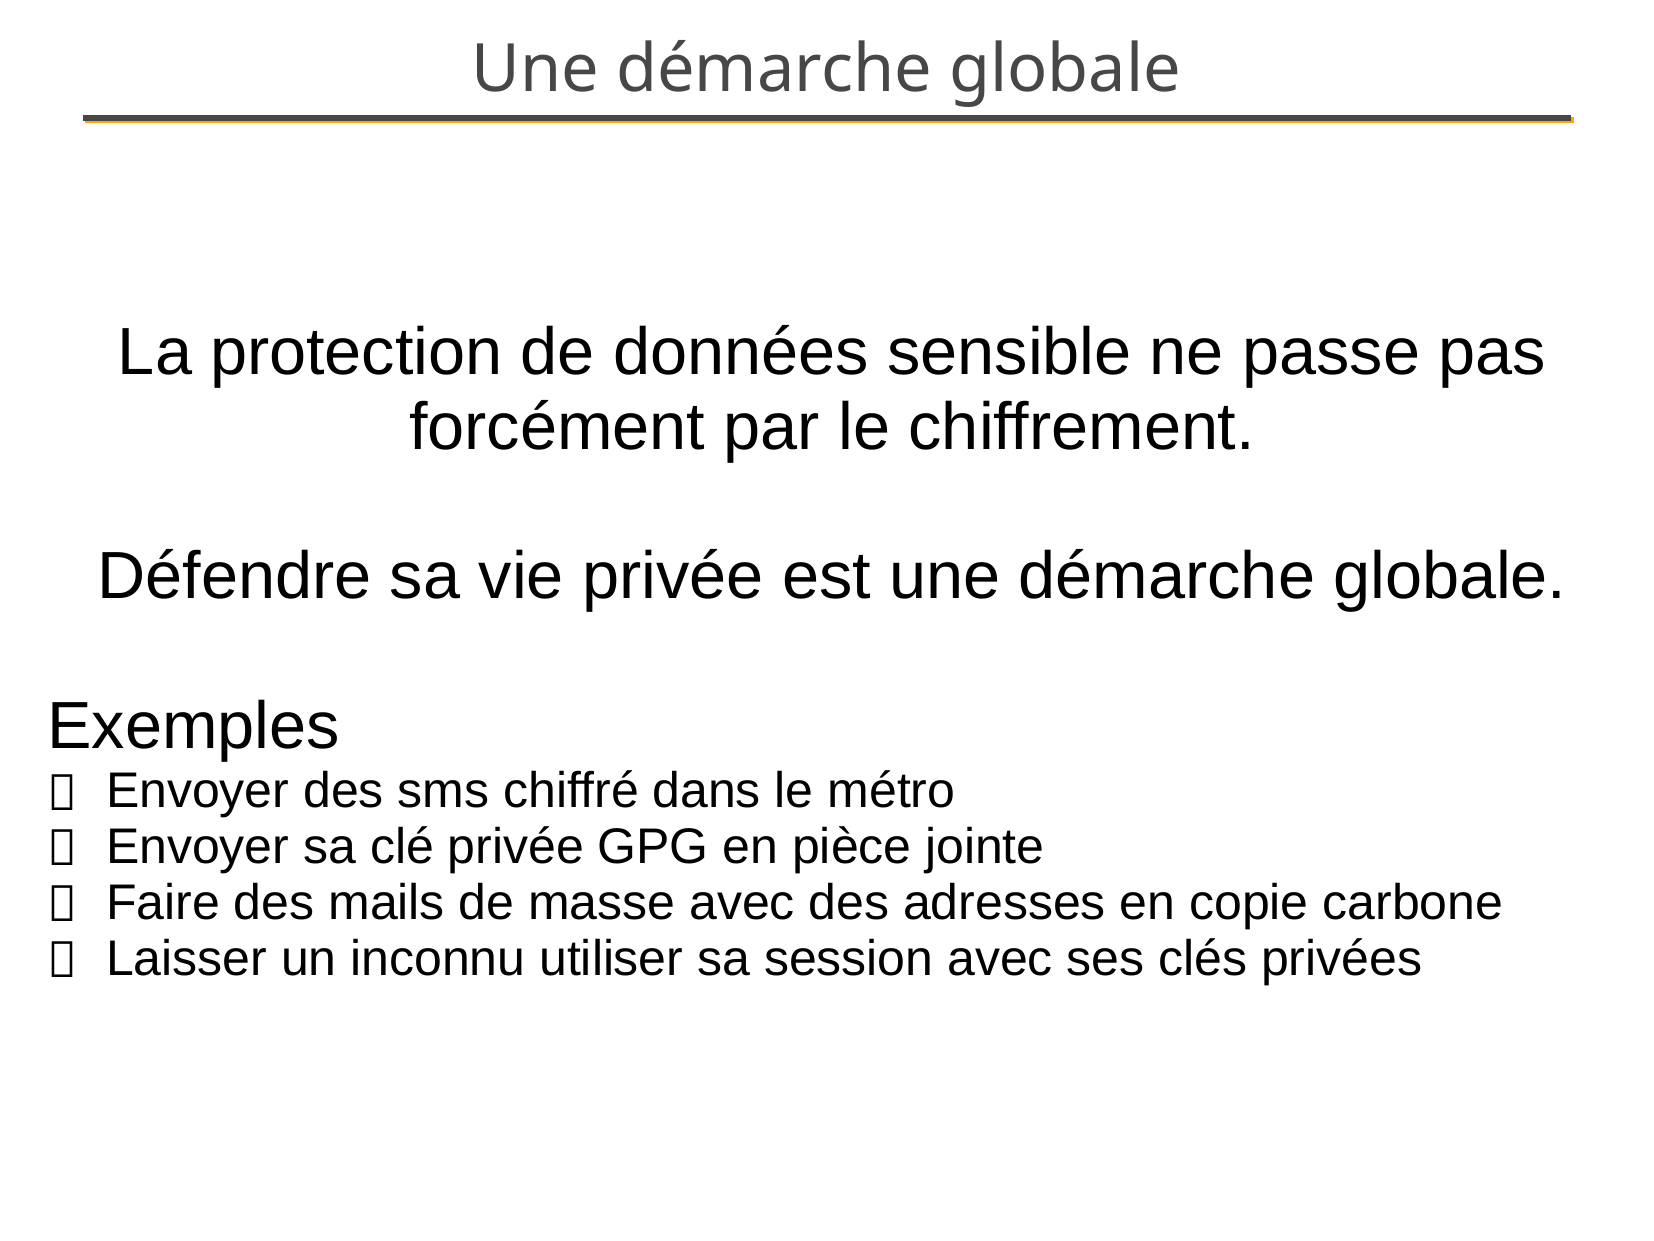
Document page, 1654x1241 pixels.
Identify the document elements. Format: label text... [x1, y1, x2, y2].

subtitle La protection de données sensible ne passe pas forcément par le chiffrement. Défendre sa vie privée est une démarche globale. Exemples Envoyer des sms chiffré dans le métro Envoyer sa clé privée GPG en pièce jointe Faire des mails de masse avec des adresses en copie carbone Laisser un inconnu utiliser sa session avec ses clés privées [47, 290, 1619, 1010]
title Une démarche globale [82, 25, 1571, 107]
